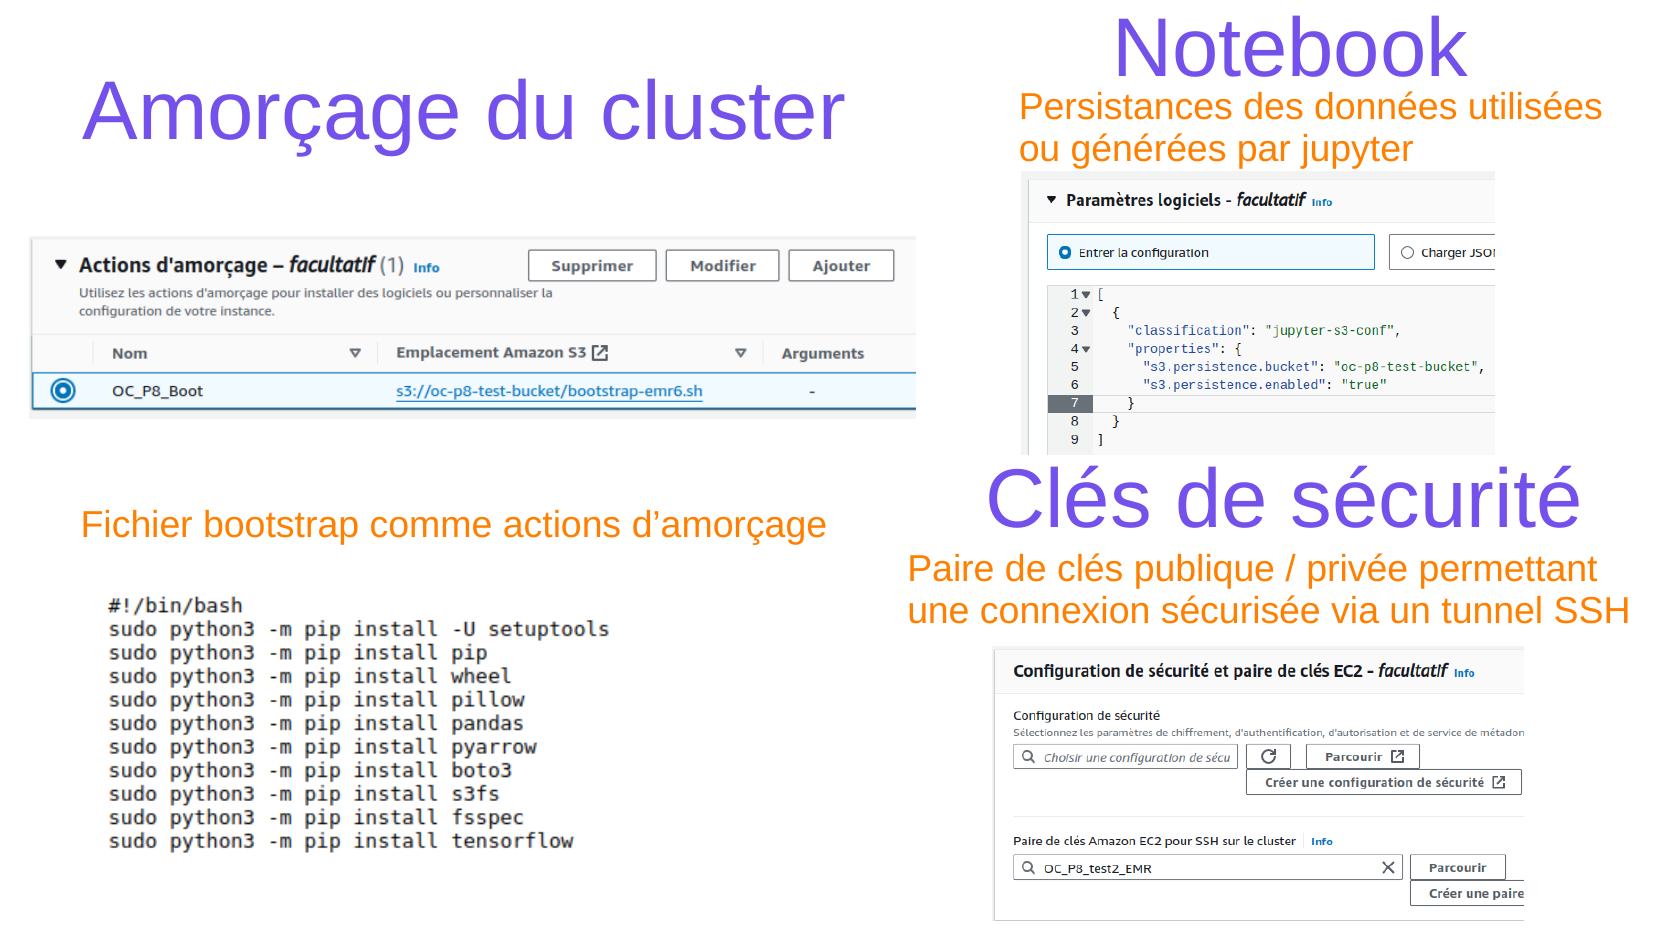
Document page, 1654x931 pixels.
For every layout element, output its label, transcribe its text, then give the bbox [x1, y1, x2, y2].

title Amorçage du cluster [82, 37, 857, 193]
title Notebook [950, 0, 1607, 107]
text_box Paire de clés publique / privée permettant une connexion sécurisée via un tunnel SSH [892, 539, 1646, 639]
picture [1021, 178, 1495, 450]
picture [96, 575, 634, 903]
picture [992, 646, 1524, 921]
picture [29, 236, 916, 420]
text_box Persistances des données utilisées ou générées par jupyter [1003, 78, 1618, 178]
title Clés de sécurité [915, 450, 1630, 539]
text_box Fichier bootstrap comme actions d’amorçage [65, 495, 843, 553]
